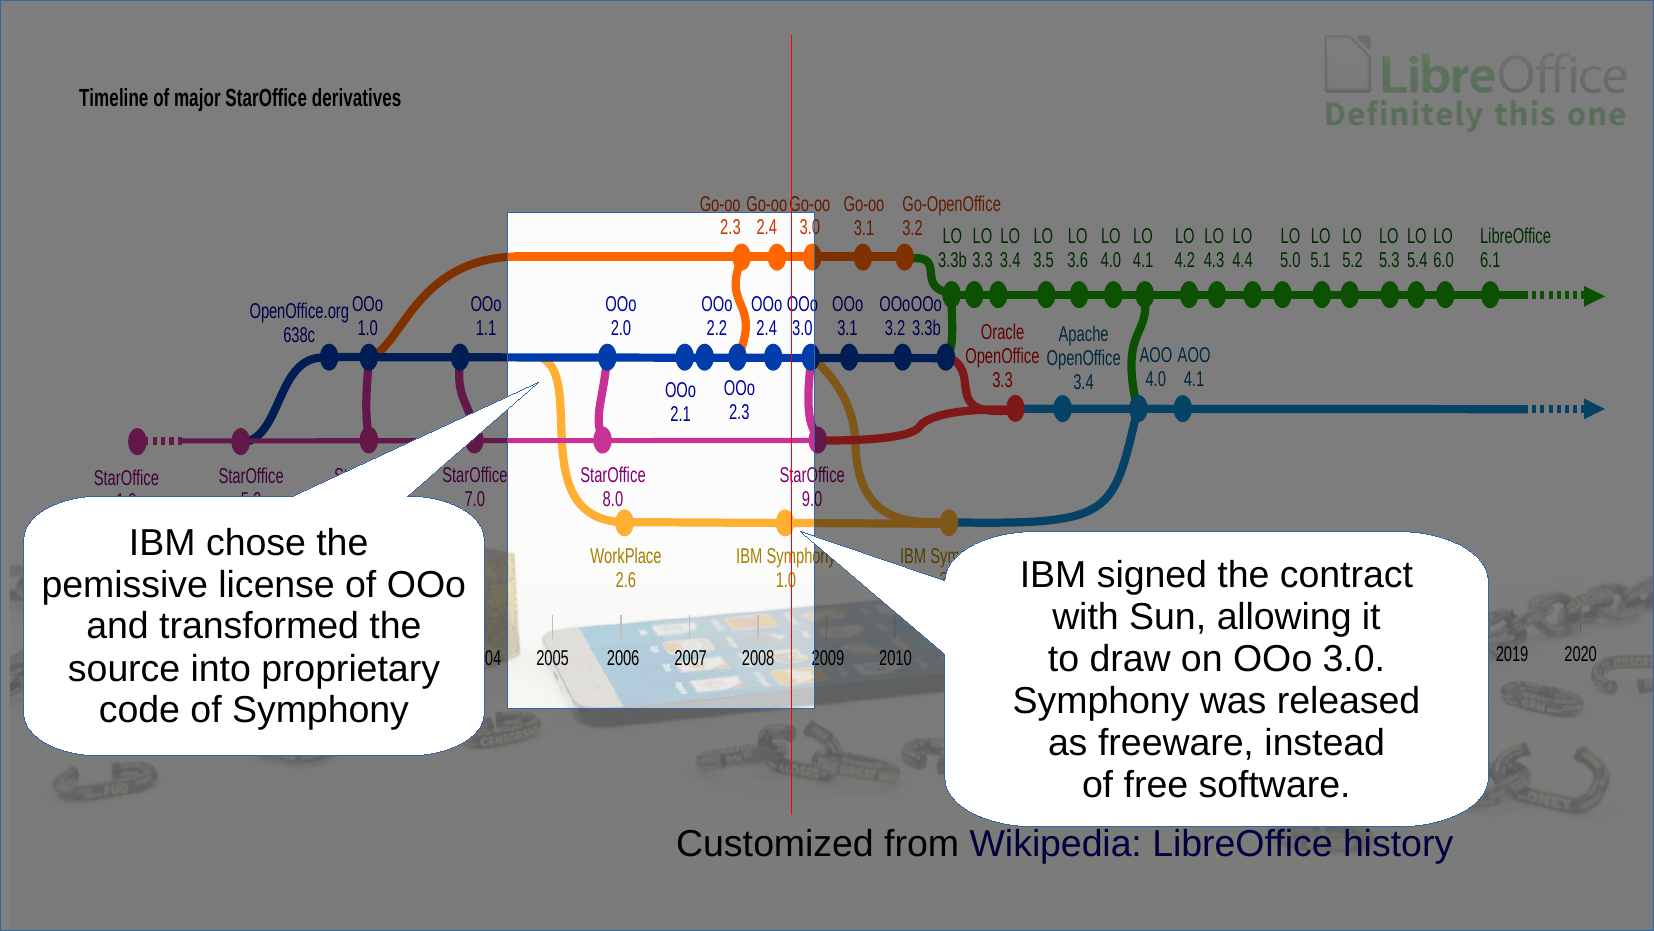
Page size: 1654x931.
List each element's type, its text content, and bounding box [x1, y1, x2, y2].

text_box IBM signed the contract with Sun, allowing it to draw on OOo 3.0. Symphony was released as freeware, instead of free software. [800, 531, 1489, 827]
text_box IBM chose the pemissive license of OOo and transformed the source into proprietary code of Symphony [23, 382, 539, 756]
picture [792, 213, 814, 708]
picture [508, 213, 791, 708]
text_box [0, 0, 1654, 931]
